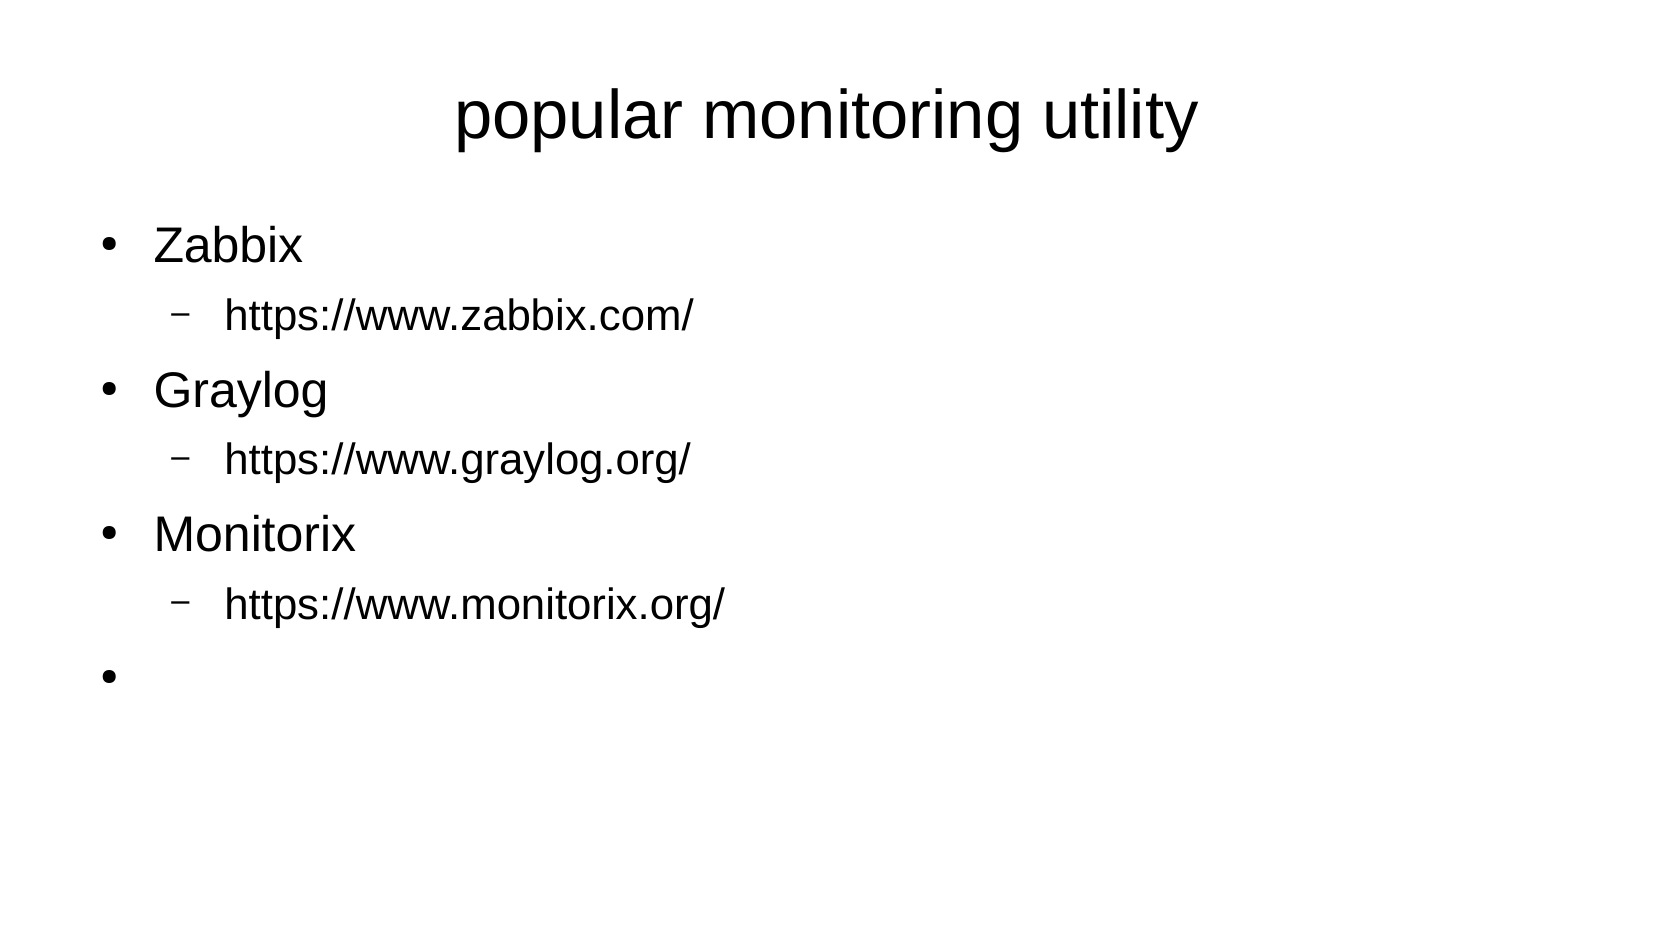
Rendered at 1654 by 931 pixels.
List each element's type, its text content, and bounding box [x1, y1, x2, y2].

list Zabbix https://www.zabbix.com/ Graylog https://www.graylog.org/ Monitorix https://www.monitorix.org/ [82, 217, 1571, 758]
title popular monitoring utility [82, 37, 1571, 193]
